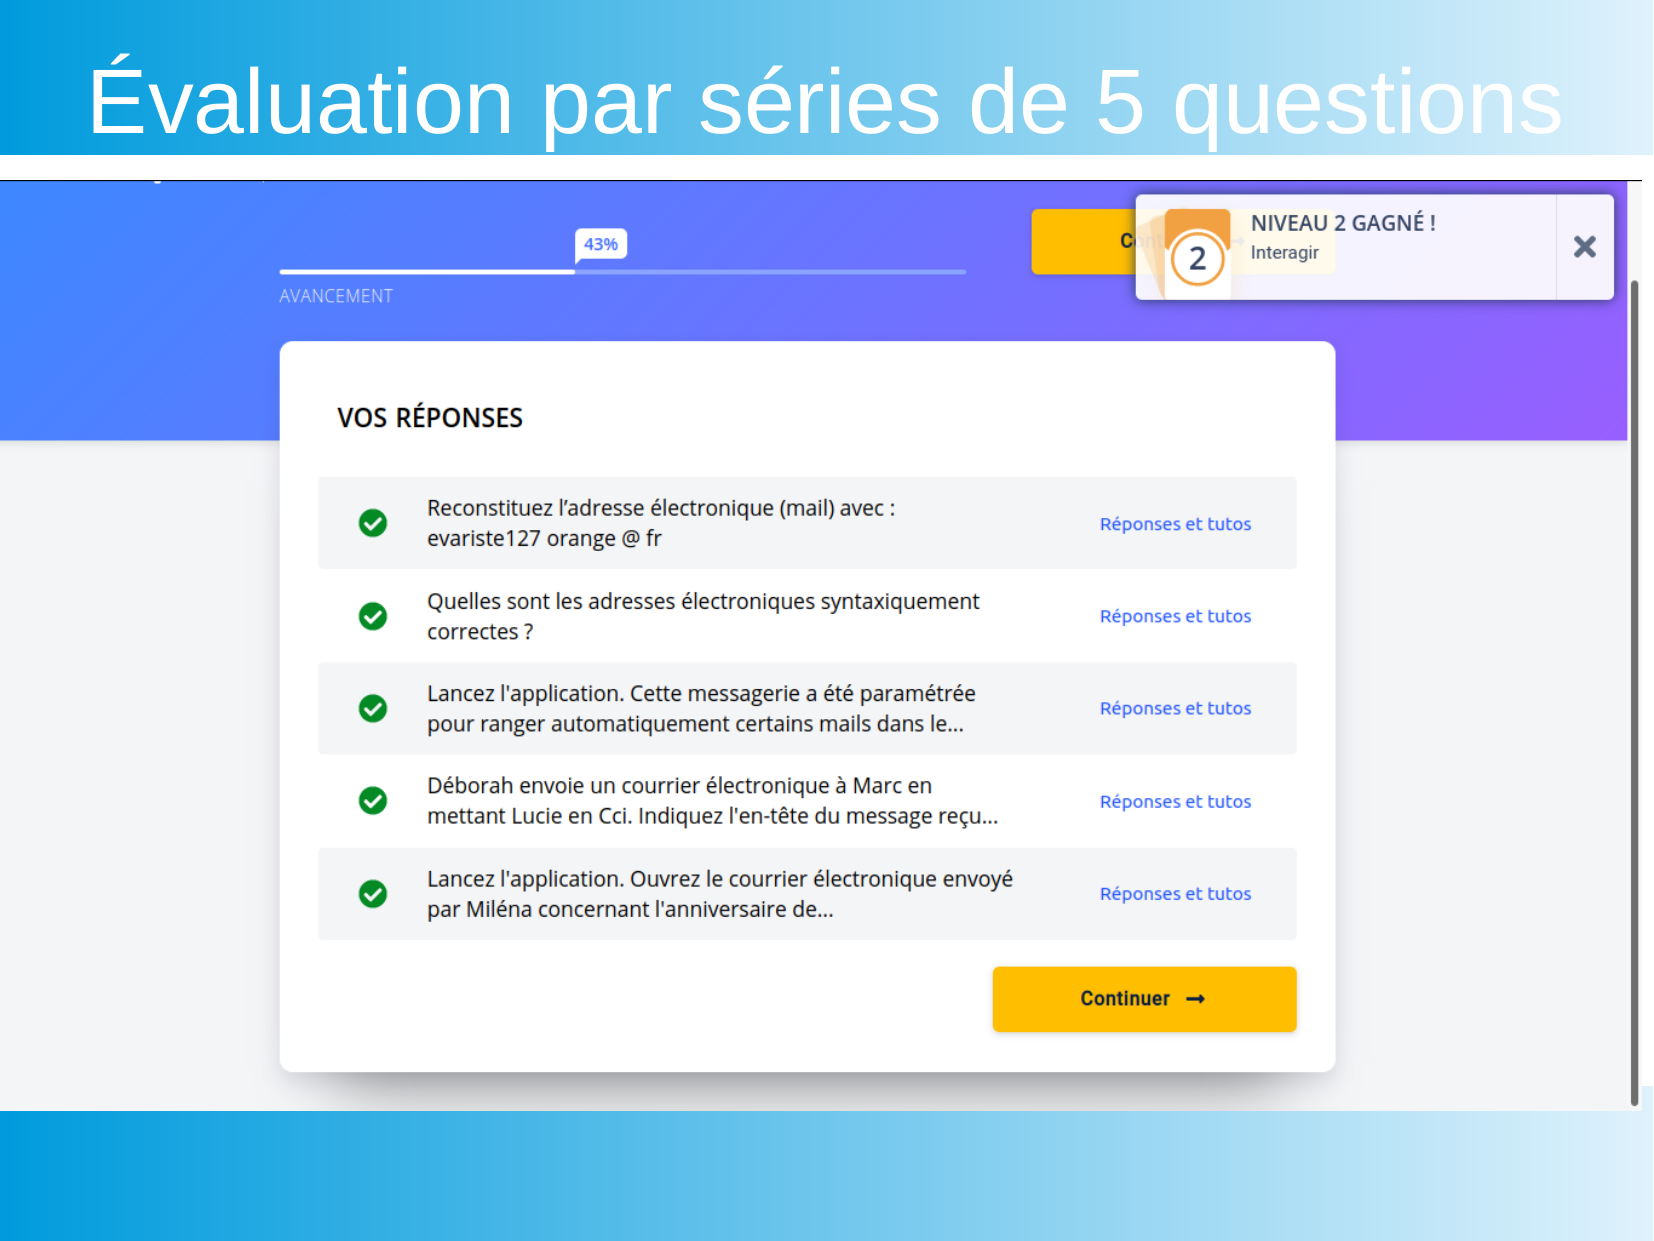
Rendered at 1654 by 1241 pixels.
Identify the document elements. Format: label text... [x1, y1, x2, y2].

picture [0, 180, 1642, 1241]
title Évaluation par séries de 5 questions [82, 49, 1571, 155]
